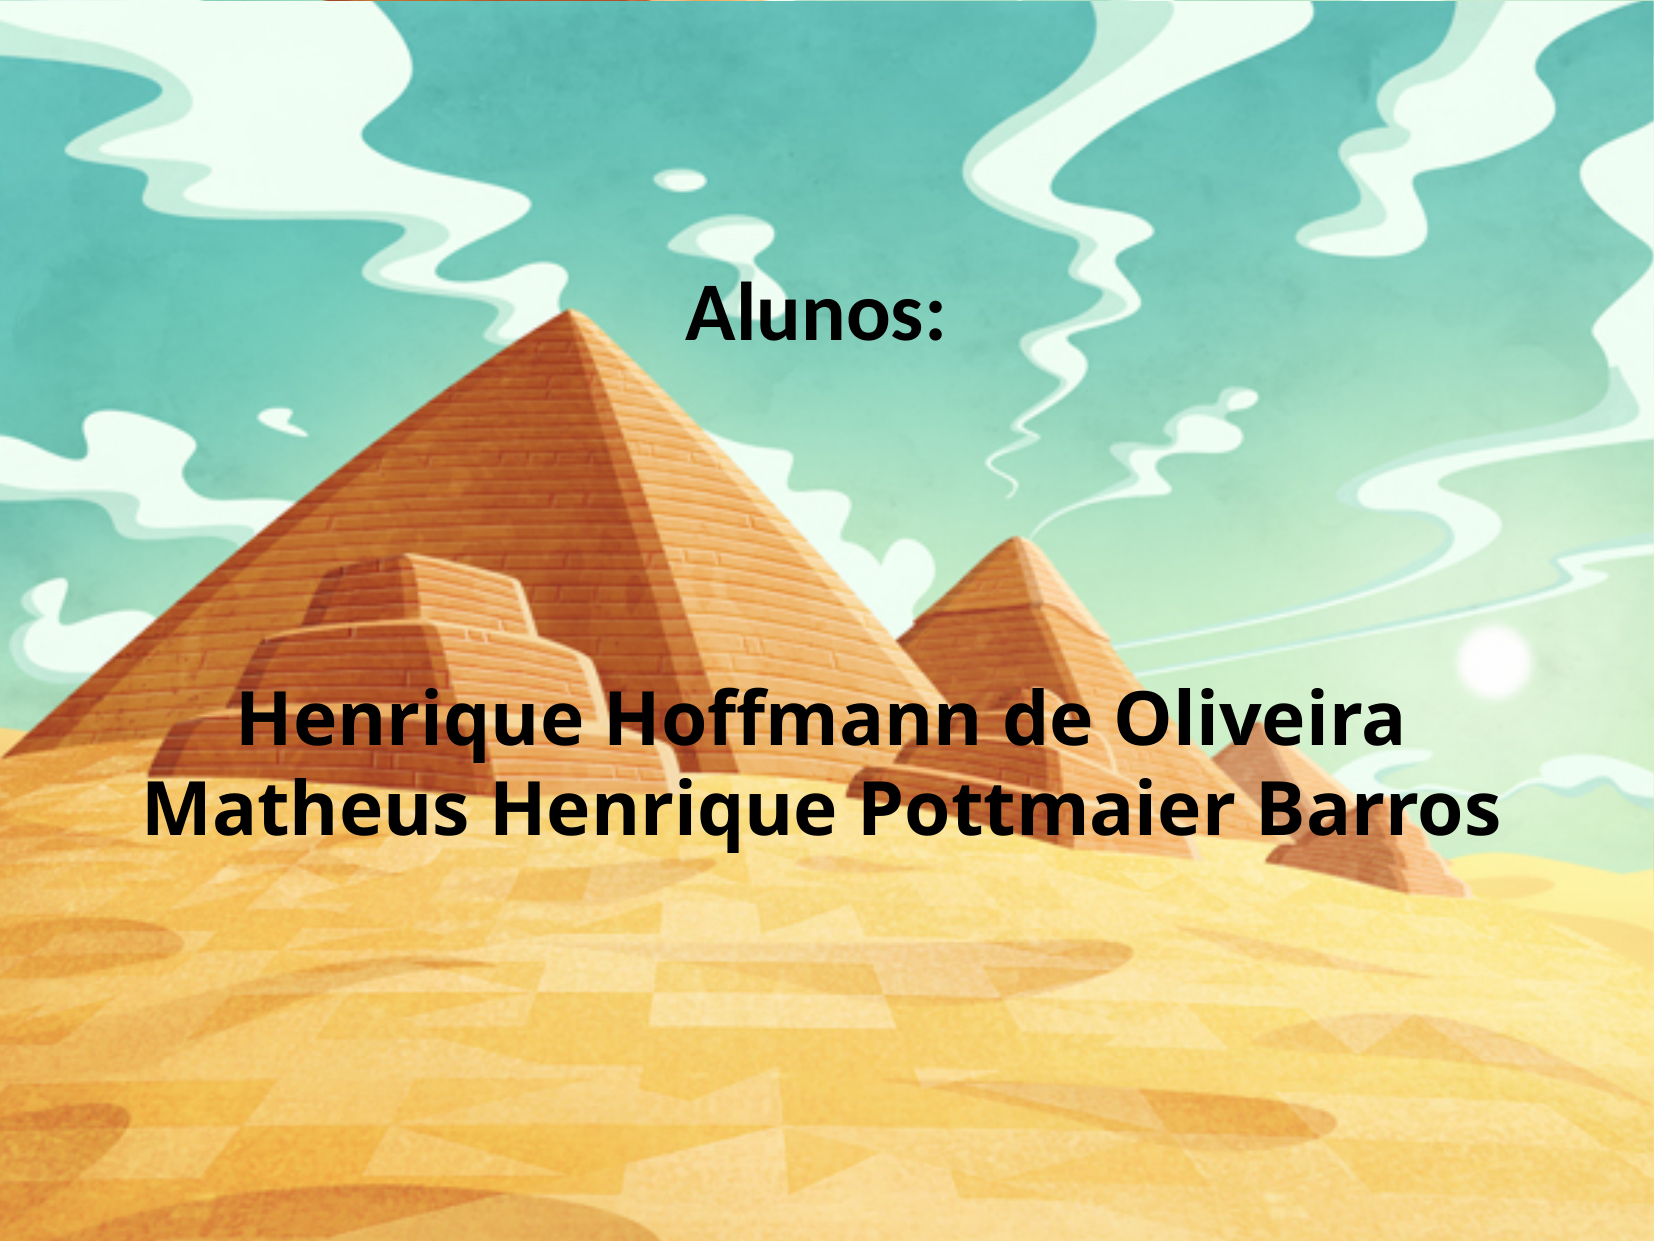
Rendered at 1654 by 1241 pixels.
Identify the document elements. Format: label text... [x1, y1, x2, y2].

picture [0, 0, 1654, 1241]
title Henrique Hoffmann de Oliveira Matheus Henrique Pottmaier Barros [77, 655, 1566, 1226]
text_box Alunos: [0, 241, 1651, 365]
